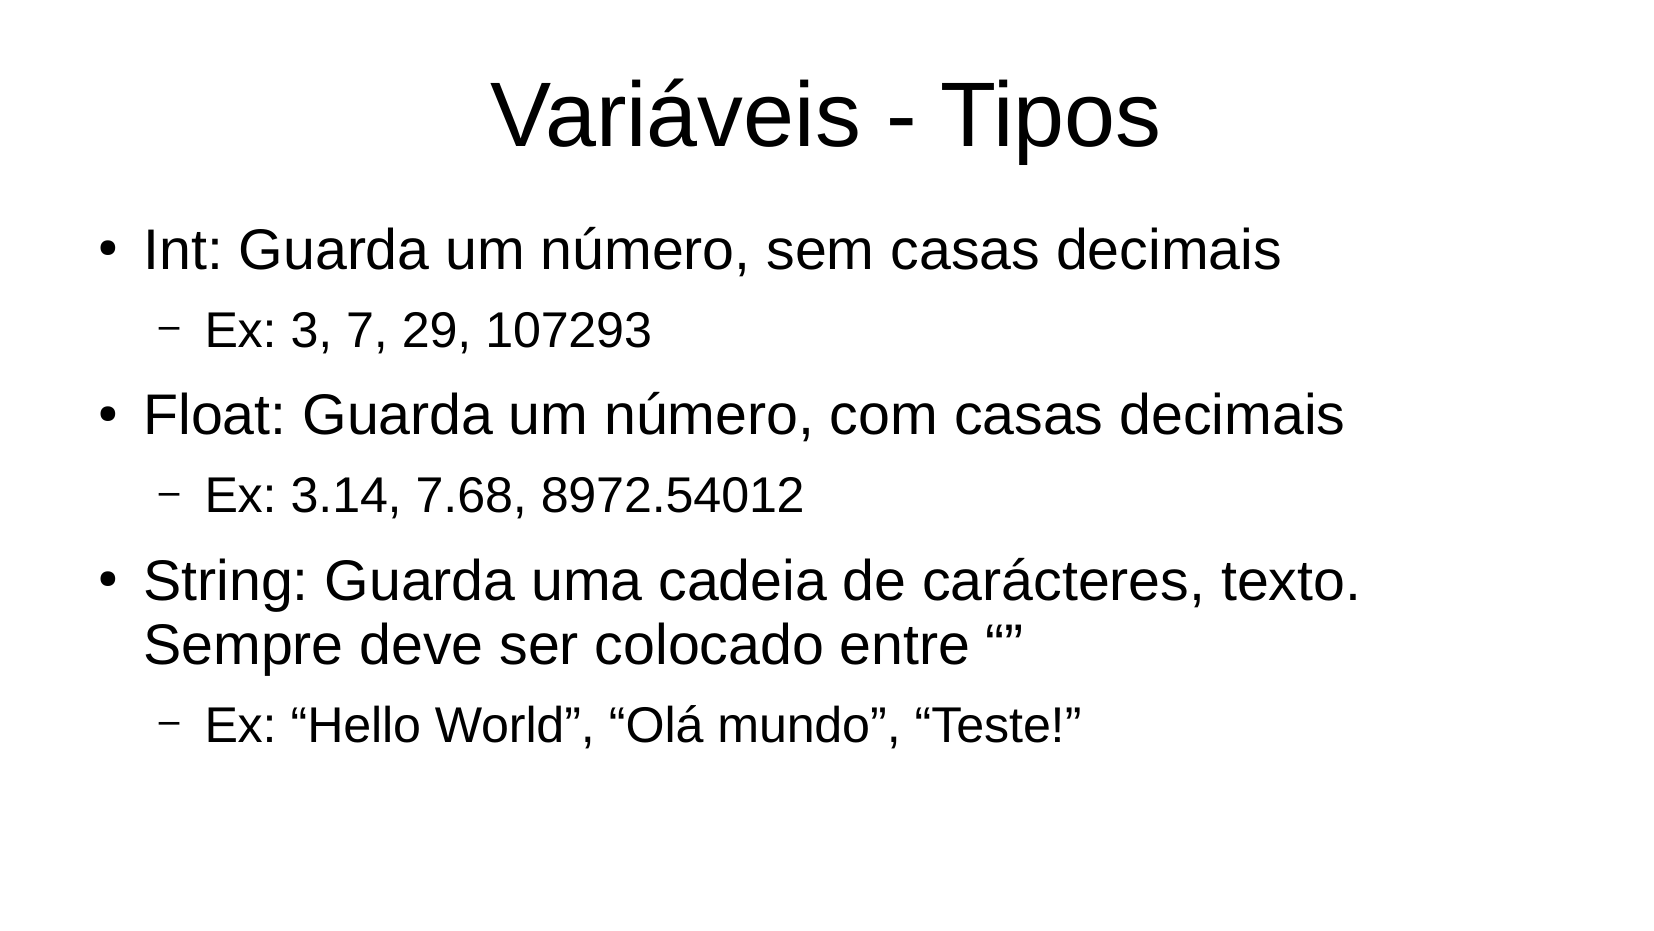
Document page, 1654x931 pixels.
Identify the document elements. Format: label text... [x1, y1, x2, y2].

list Int: Guarda um número, sem casas decimais Ex: 3, 7, 29, 107293 Float: Guarda um número, com casas decimais Ex: 3.14, 7.68, 8972.54012 String: Guarda uma cadeia de carácteres, texto. Sempre deve ser colocado entre “” Ex: “Hello World”, “Olá mundo”, “Teste!” [82, 217, 1571, 758]
title Variáveis - Tipos [82, 37, 1571, 193]
